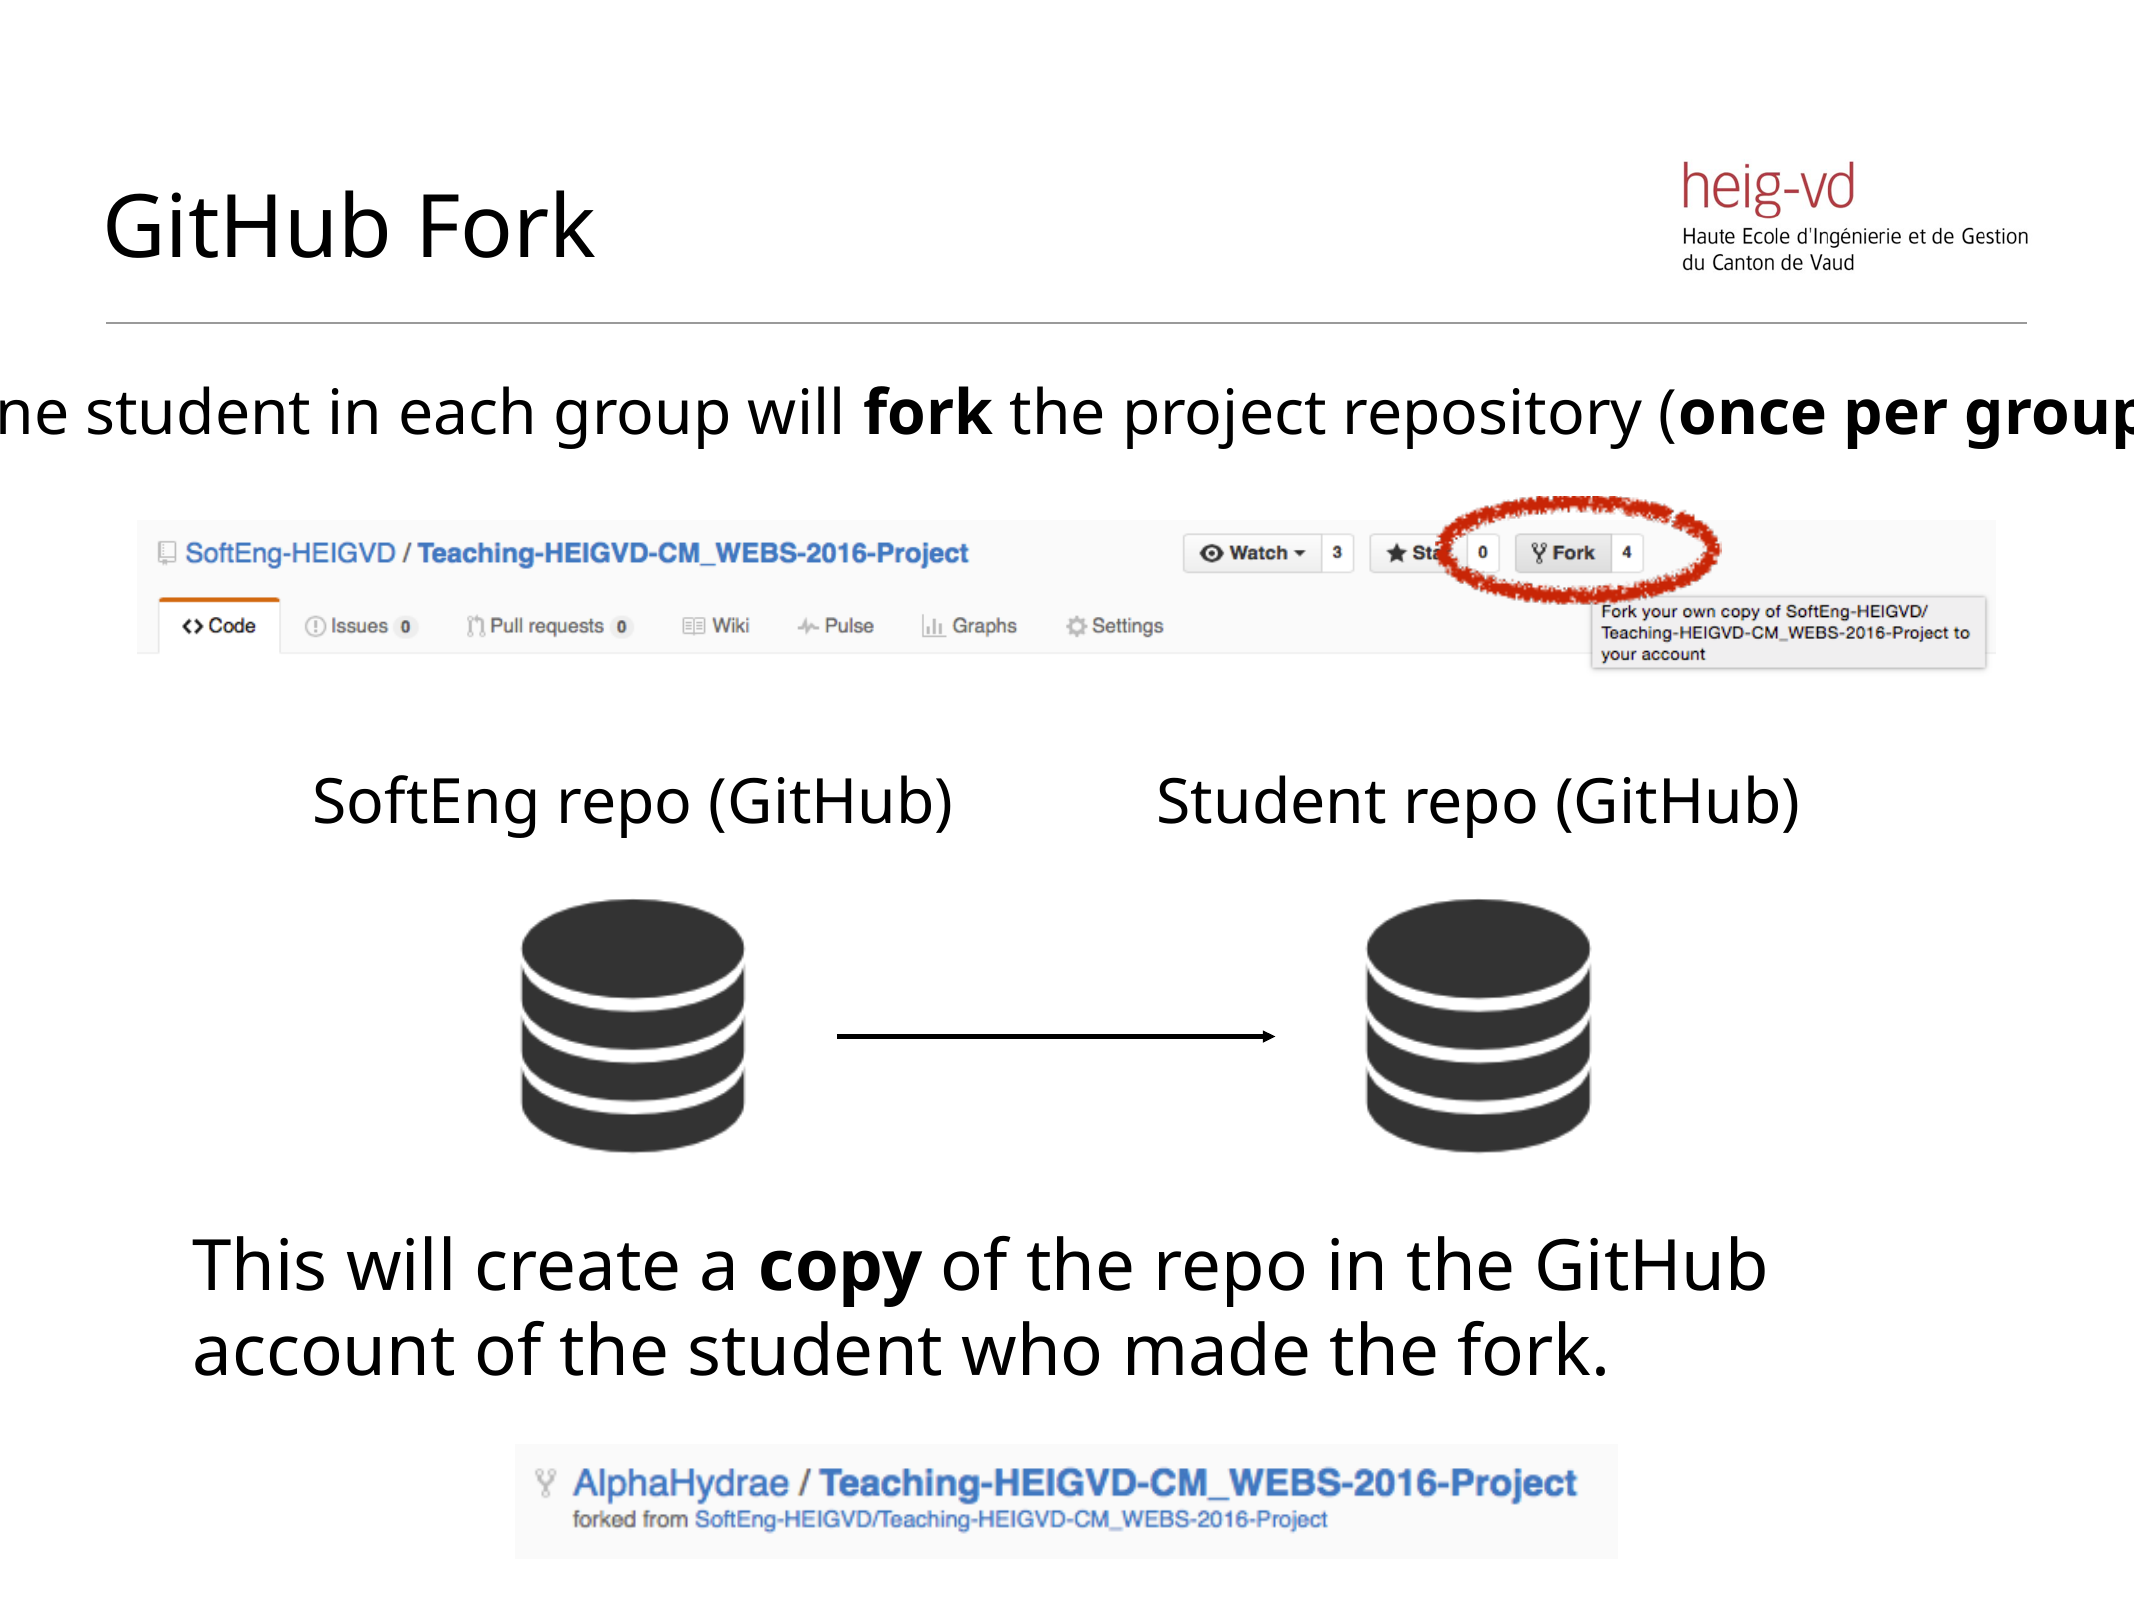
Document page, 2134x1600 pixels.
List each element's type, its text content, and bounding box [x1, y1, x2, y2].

text_box This will create a copy of the repo in the GitHub account of the student who made the fork. [184, 1211, 1949, 1398]
title GitHub Fork [93, 54, 2040, 284]
text_box Student repo (GitHub) [1148, 752, 1810, 845]
text_box One student in each group will fork the project repository (once per group). [0, 363, 2134, 456]
picture [515, 1444, 1618, 1559]
picture [137, 496, 1996, 680]
picture [500, 898, 767, 1165]
picture [1345, 898, 1613, 1165]
text_box SoftEng repo (GitHub) [304, 752, 963, 845]
